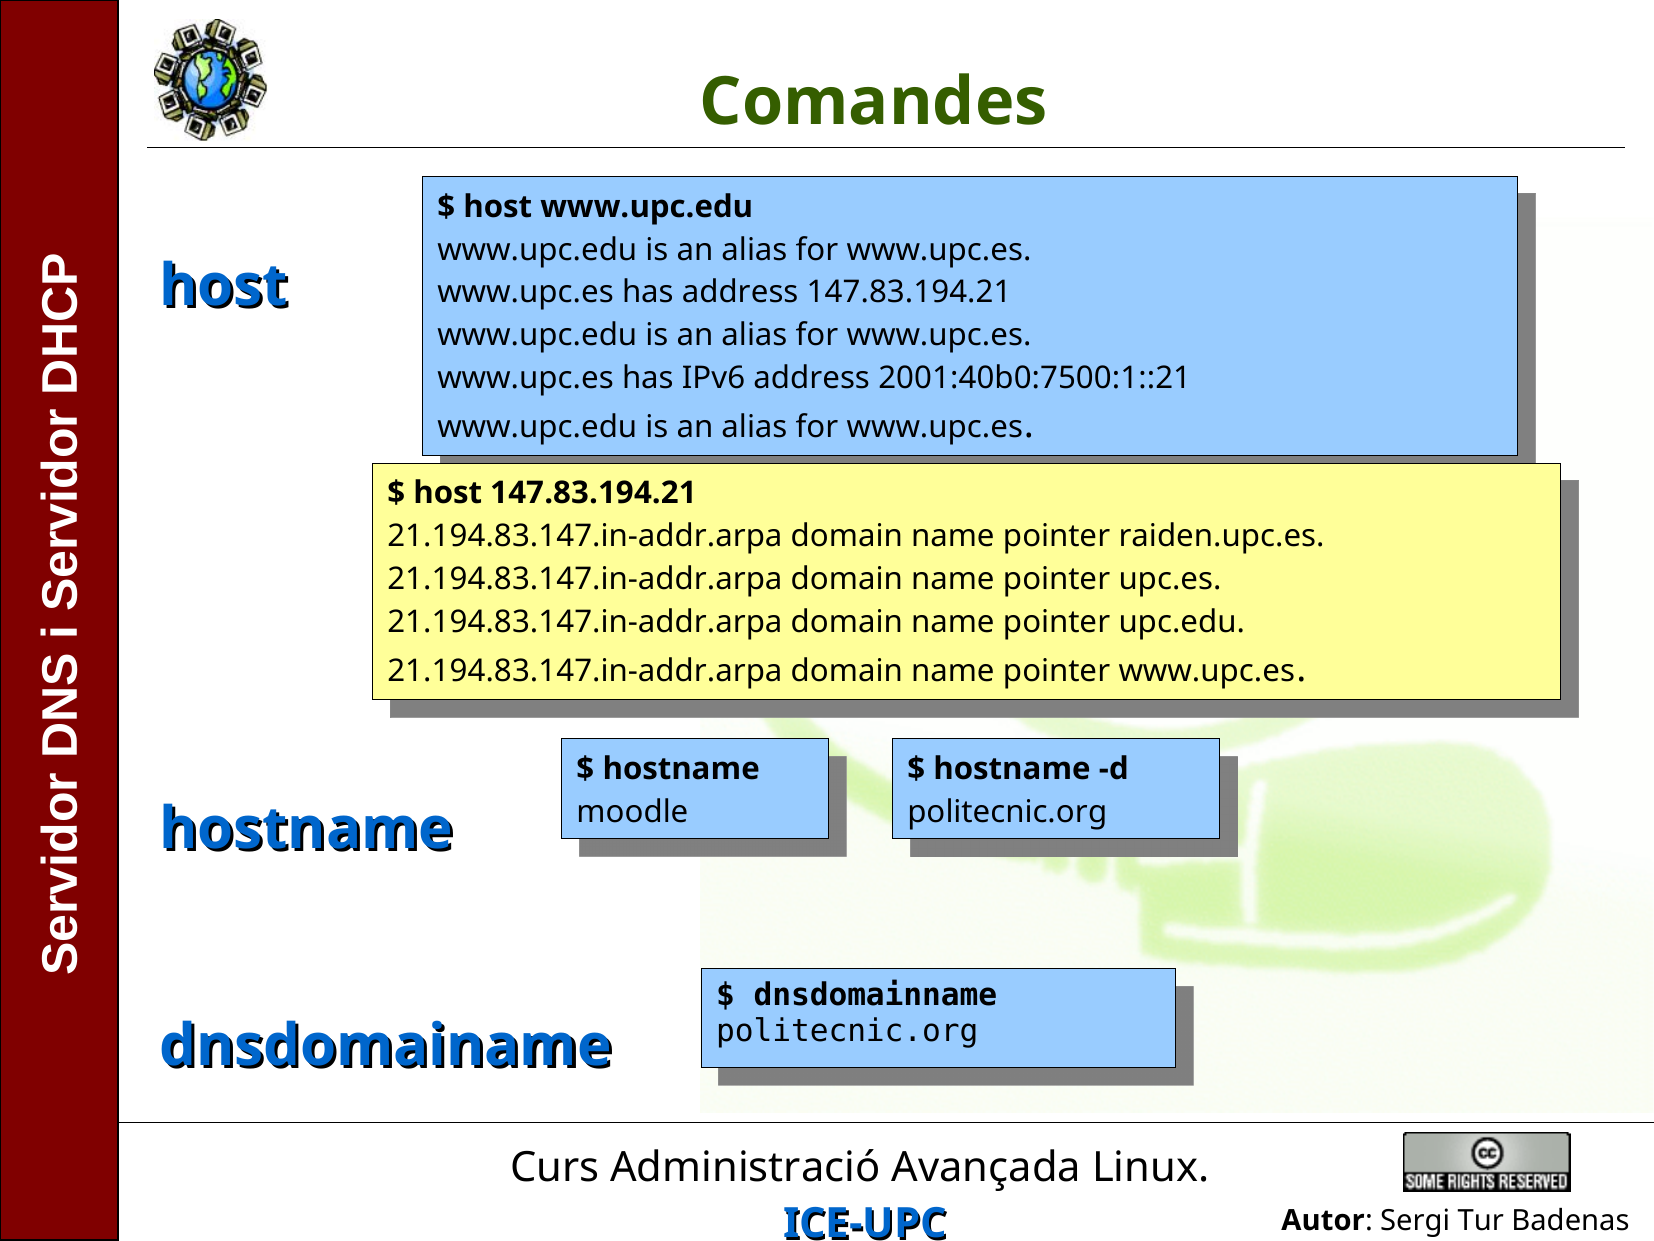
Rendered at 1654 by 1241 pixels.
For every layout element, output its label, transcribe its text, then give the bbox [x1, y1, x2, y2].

picture [154, 19, 268, 56]
text_box $ hostname -d politecnic.org [892, 738, 1220, 816]
picture [1403, 1132, 1571, 1192]
text_box $ host www.upc.edu www.upc.edu is an alias for www.upc.es. www.upc.es has address 147.83.194.21 www.upc.edu is an alias for www.upc.es. www.upc.es has IPv6 address 2001:40b0:7500:1::21 www.upc.edu is an alias for www.upc.es. [422, 176, 1518, 427]
text_box $ hostname moodle [561, 738, 829, 816]
text_box $ host 147.83.194.21 21.194.83.147.in-addr.arpa domain name pointer raiden.upc.es. 21.194.83.147.in-addr.arpa domain name pointer upc.es. 21.194.83.147.in-addr.arpa domain name pointer upc.edu. 21.194.83.147.in-addr.arpa domain name pointer www.upc.es. [372, 463, 1561, 651]
text_box $ dnsdomainname politecnic.org [701, 968, 1176, 1068]
picture [700, 217, 1654, 1113]
title Comandes [129, 56, 1619, 141]
list host hostname dnsdomainame [141, 242, 1630, 1078]
